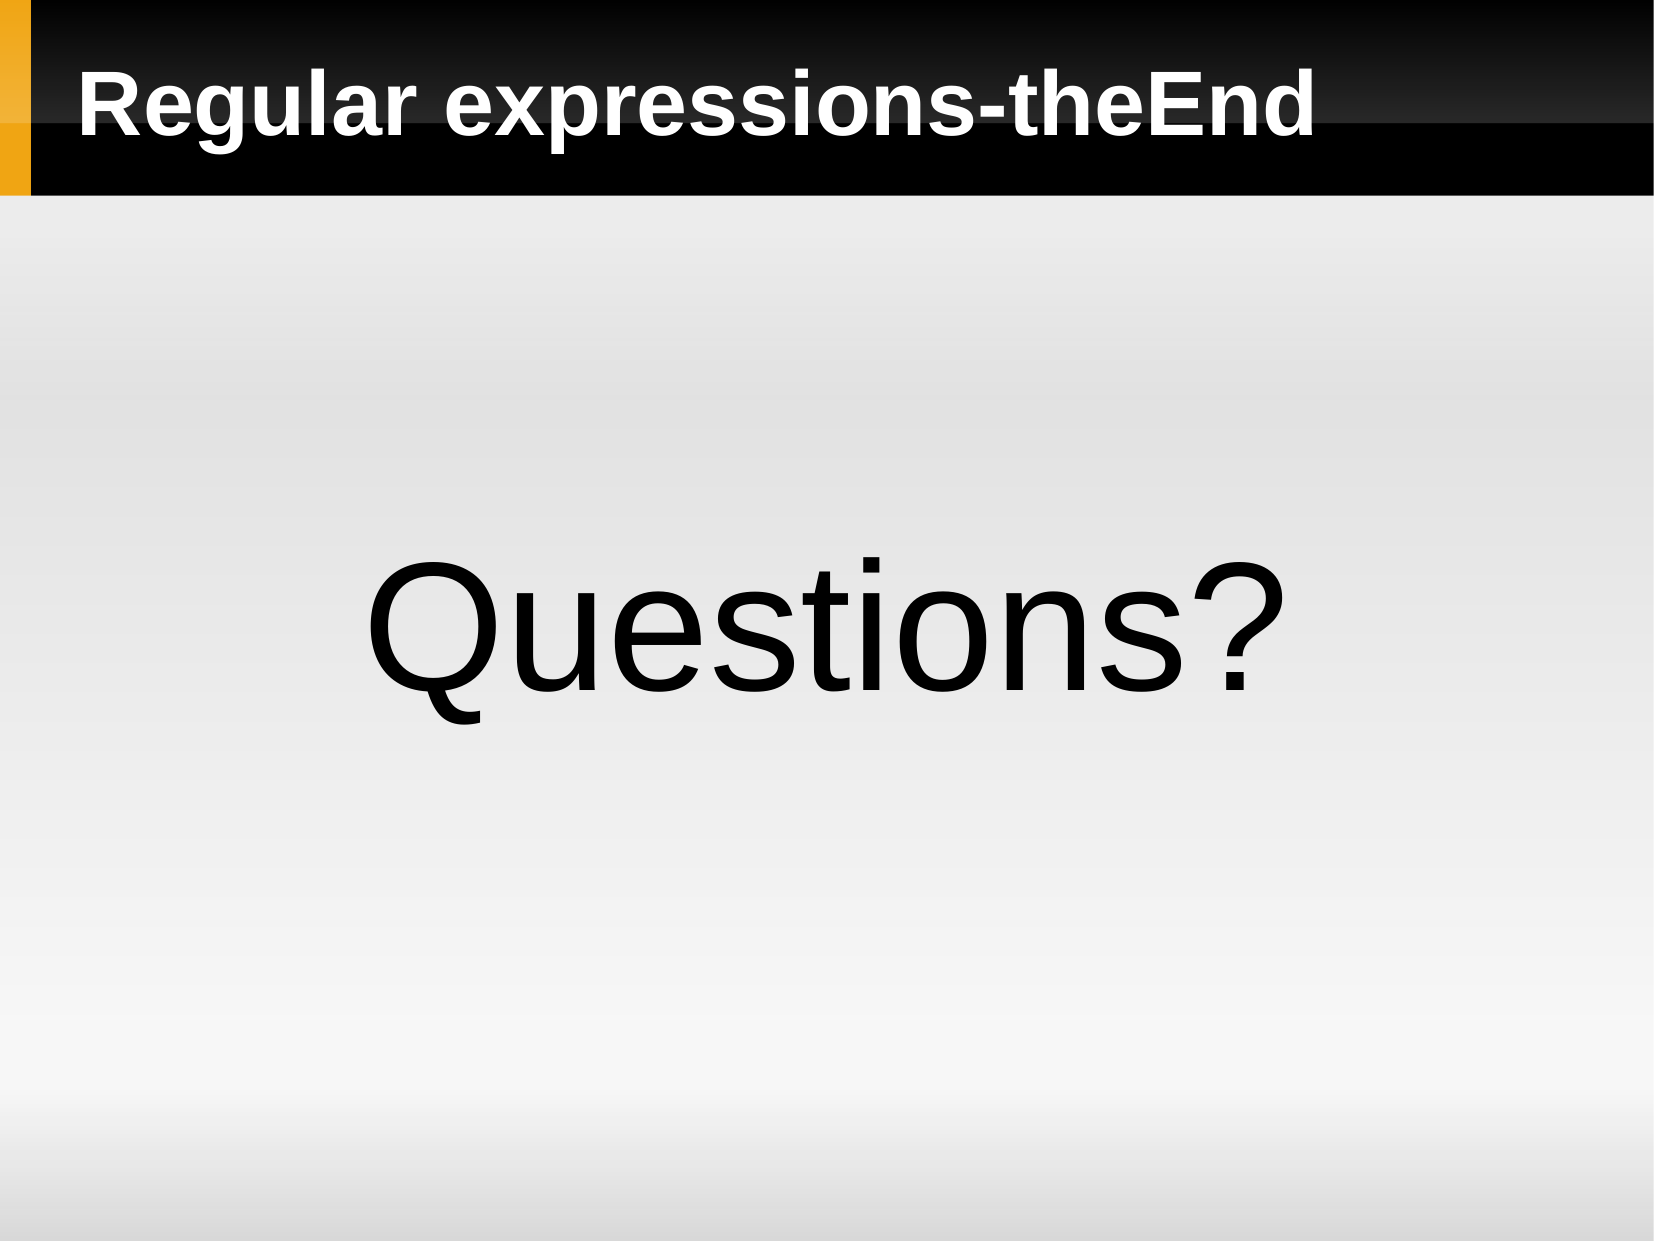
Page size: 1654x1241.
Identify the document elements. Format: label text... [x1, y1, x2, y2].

list Questions? [82, 290, 1571, 1141]
title Regular expressions-theEnd [76, 0, 1565, 208]
picture [0, 0, 1654, 1241]
